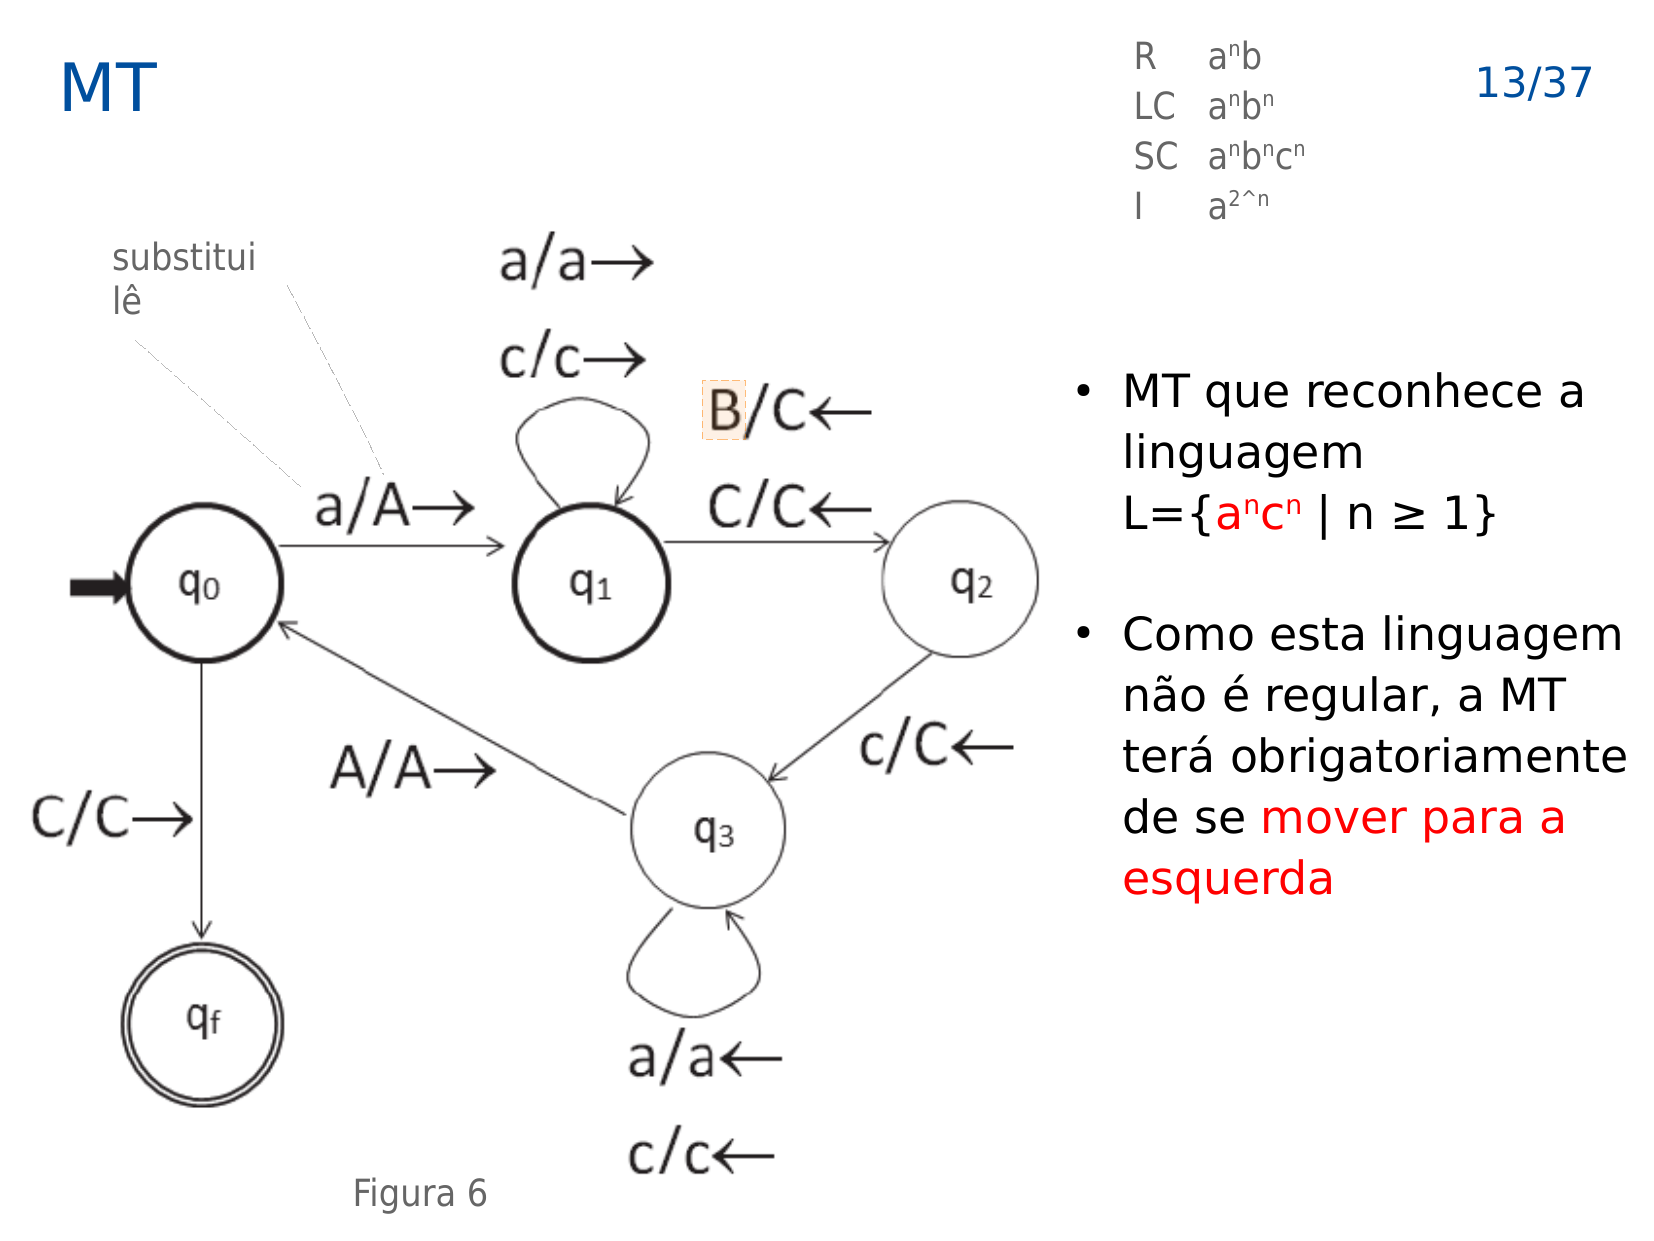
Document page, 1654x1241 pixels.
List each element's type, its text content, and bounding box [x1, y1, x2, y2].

picture [22, 228, 1047, 1182]
text_box R anb LC anbn SC anbncn I a2^n [1118, 20, 1377, 236]
text_box [702, 380, 746, 440]
title MT [59, 29, 1118, 148]
title MT [1377, 29, 1625, 148]
text_box Figura 6 [338, 1164, 536, 1224]
list MT que reconhece a linguagem L={ancn | n ≥ 1} Como esta linguagem não é regular, a MT terá obrigatoriamente de se mover para a esquerda [1075, 356, 1633, 1182]
text_box substitui lê [97, 228, 288, 341]
